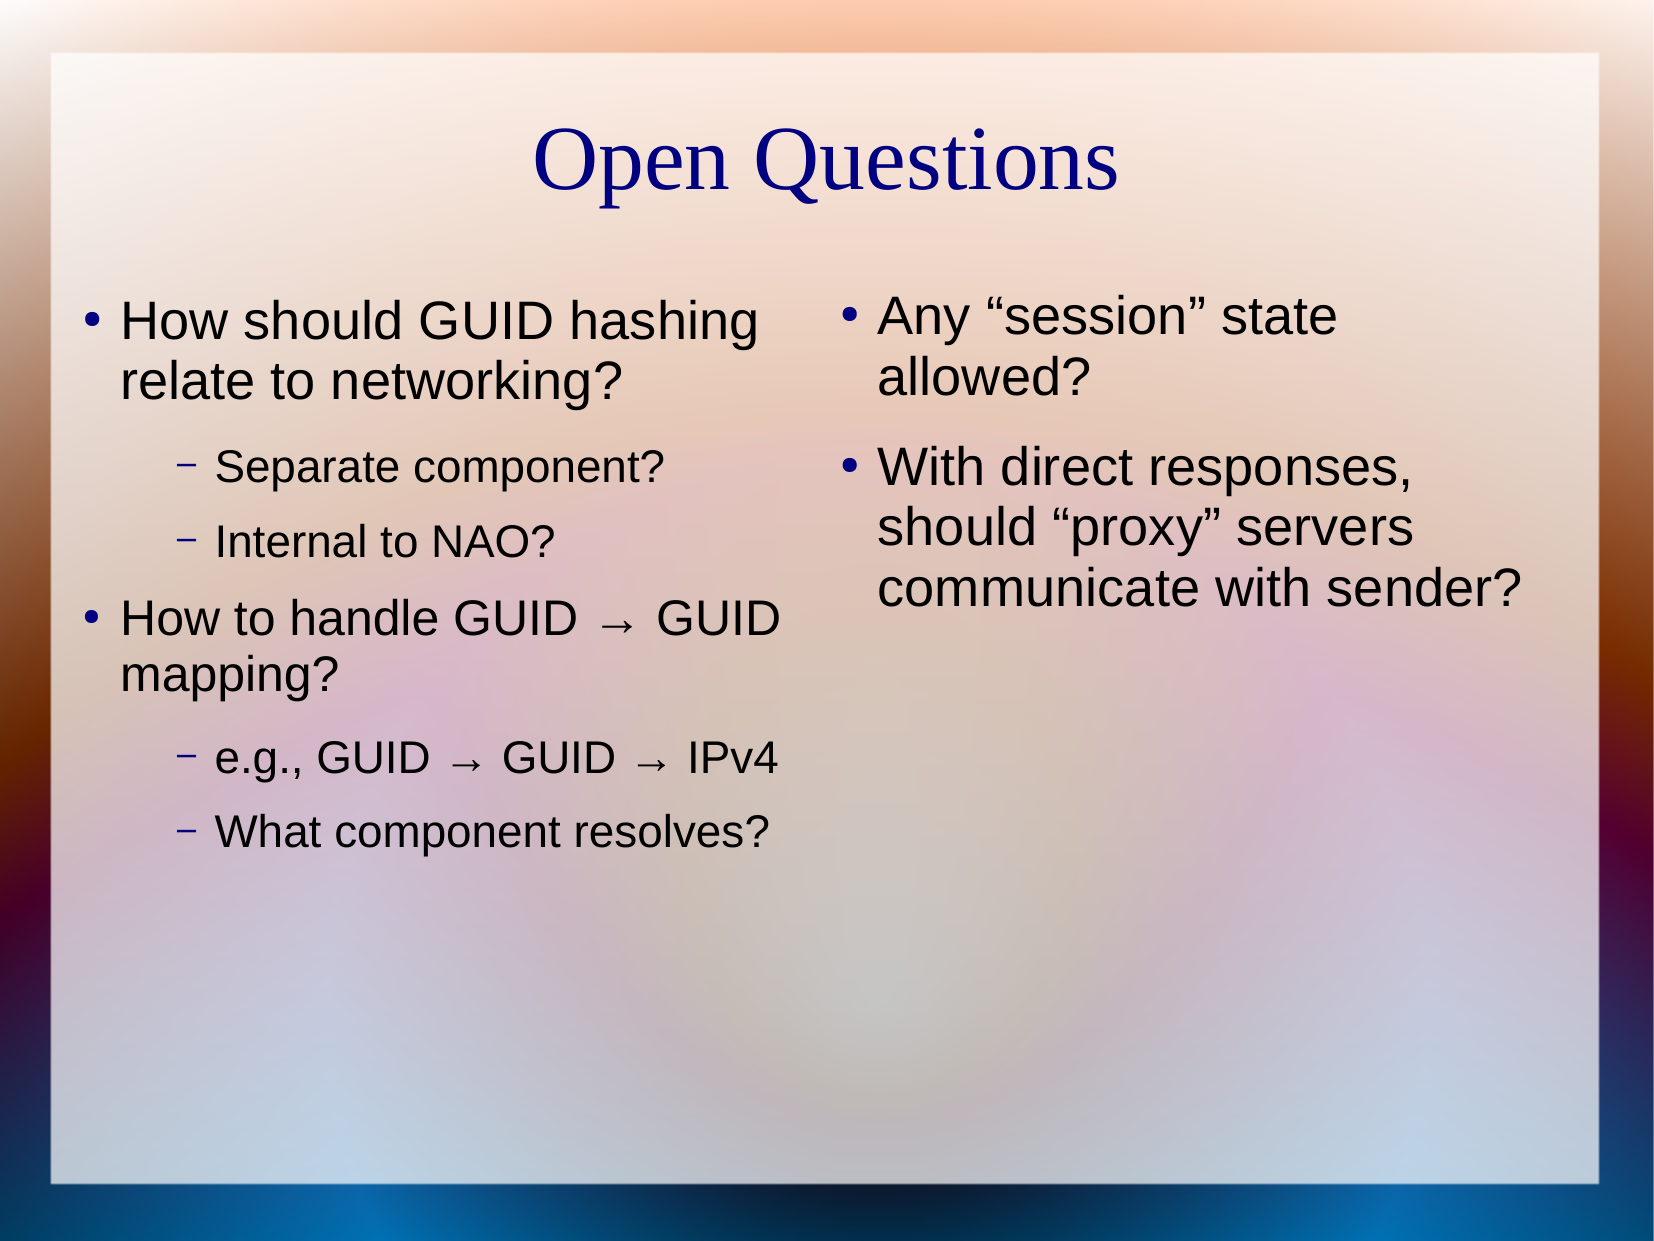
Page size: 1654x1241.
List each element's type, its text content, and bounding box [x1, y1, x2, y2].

picture [0, 0, 1654, 1241]
list Any “session” state allowed? With direct responses, should “proxy” servers communicate with sender? [840, 285, 1567, 1006]
list How should GUID hashing relate to networking? Separate component? Internal to NAO? How to handle GUID → GUID mapping? e.g., GUID → GUID → IPv4 What component resolves? [82, 290, 809, 1010]
title Open Questions [82, 55, 1571, 263]
